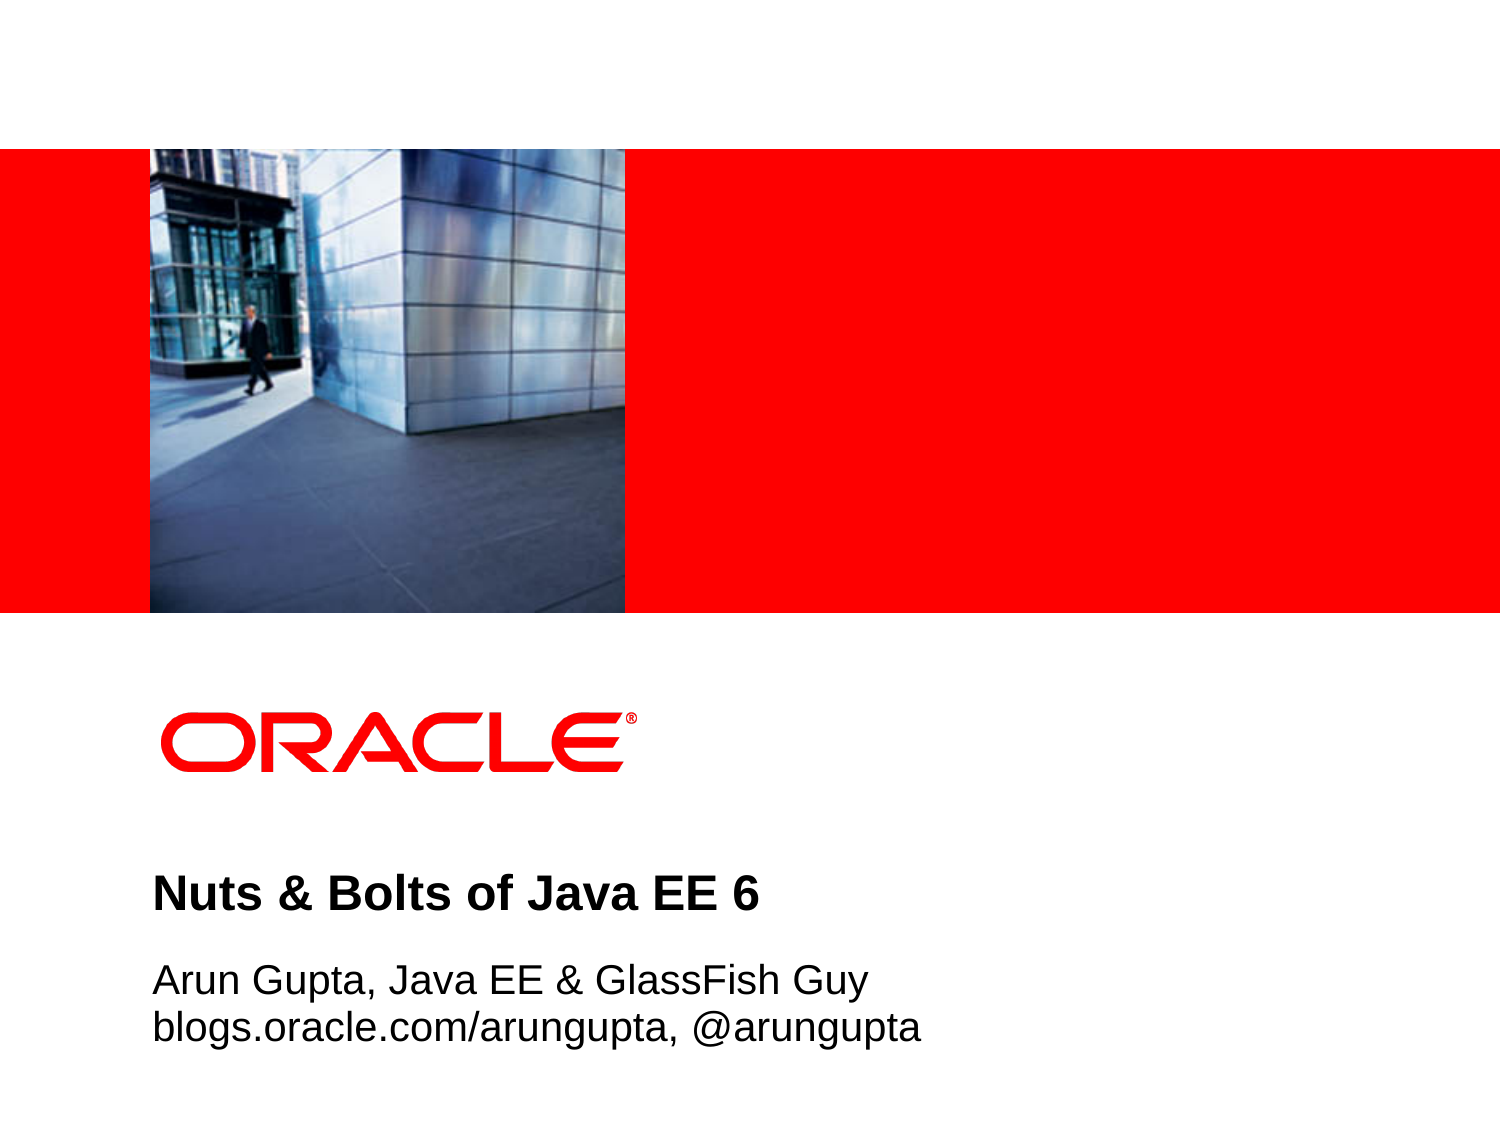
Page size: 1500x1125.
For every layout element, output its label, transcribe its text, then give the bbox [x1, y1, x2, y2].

title Nuts & Bolts of Java EE 6 [137, 787, 1500, 929]
subtitle Arun Gupta, Java EE & GlassFish Guy blogs.oracle.com/arungupta, @arungupta [137, 949, 1188, 1075]
picture [161, 712, 637, 772]
picture [0, 149, 1500, 613]
